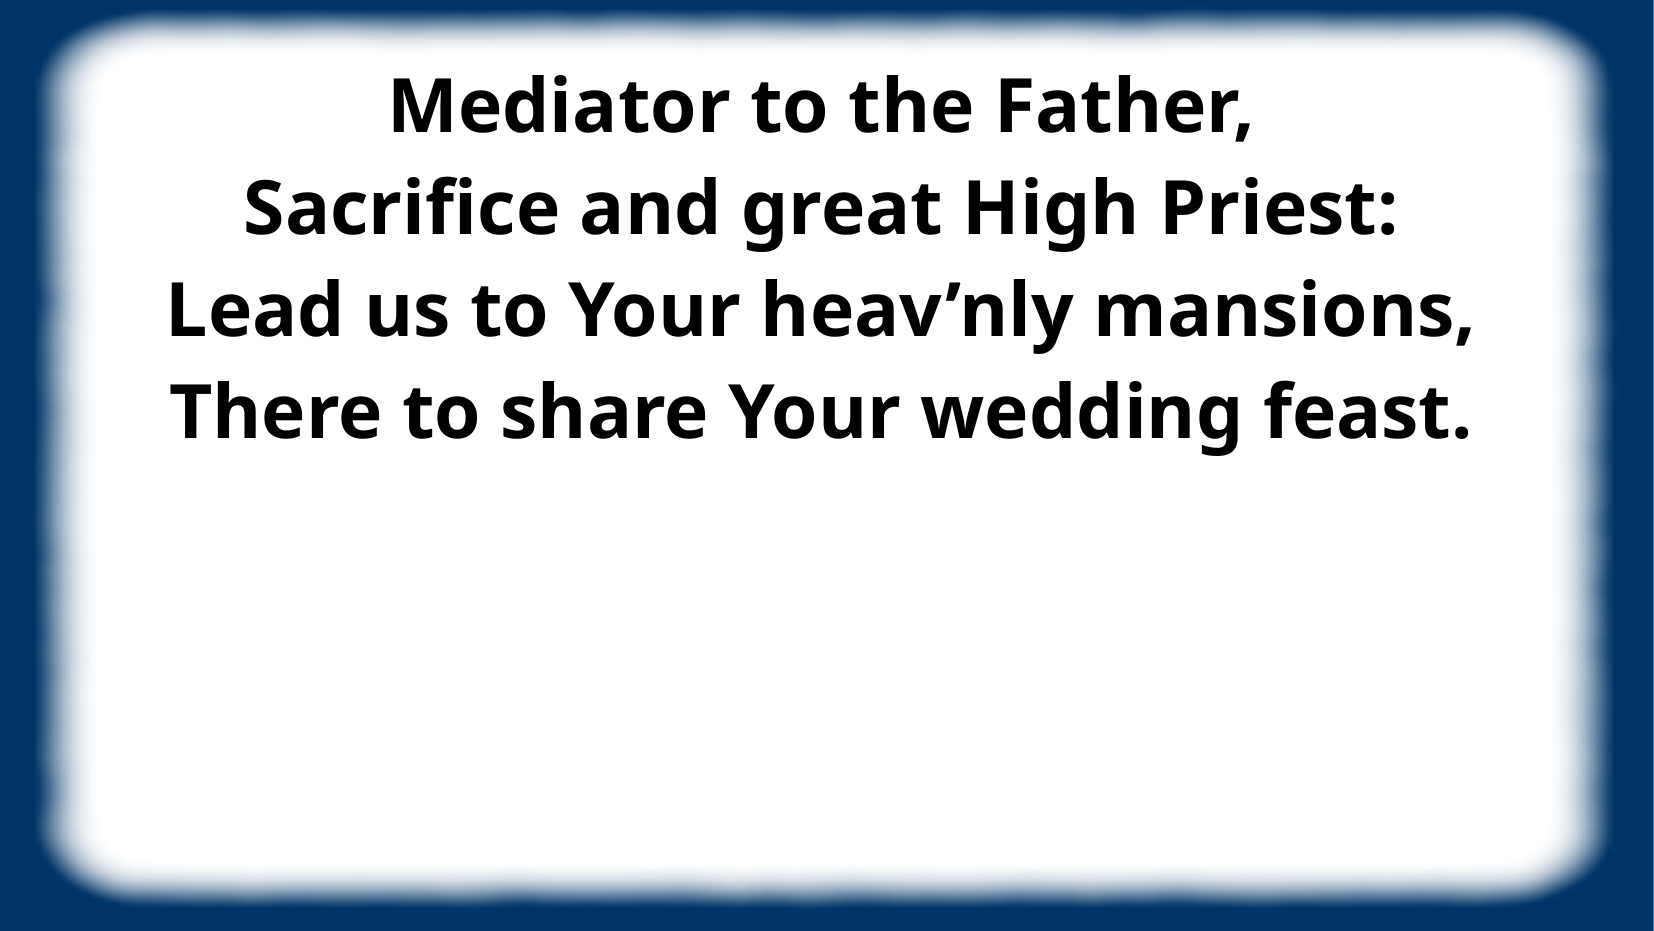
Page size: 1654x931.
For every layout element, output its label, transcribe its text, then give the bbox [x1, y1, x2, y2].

text_box Mediator to the Father, Sacrifice and great High Priest: Lead us to Your heav’nly mansions, There to share Your wedding feast. [101, 44, 1542, 459]
picture [0, 0, 1654, 931]
